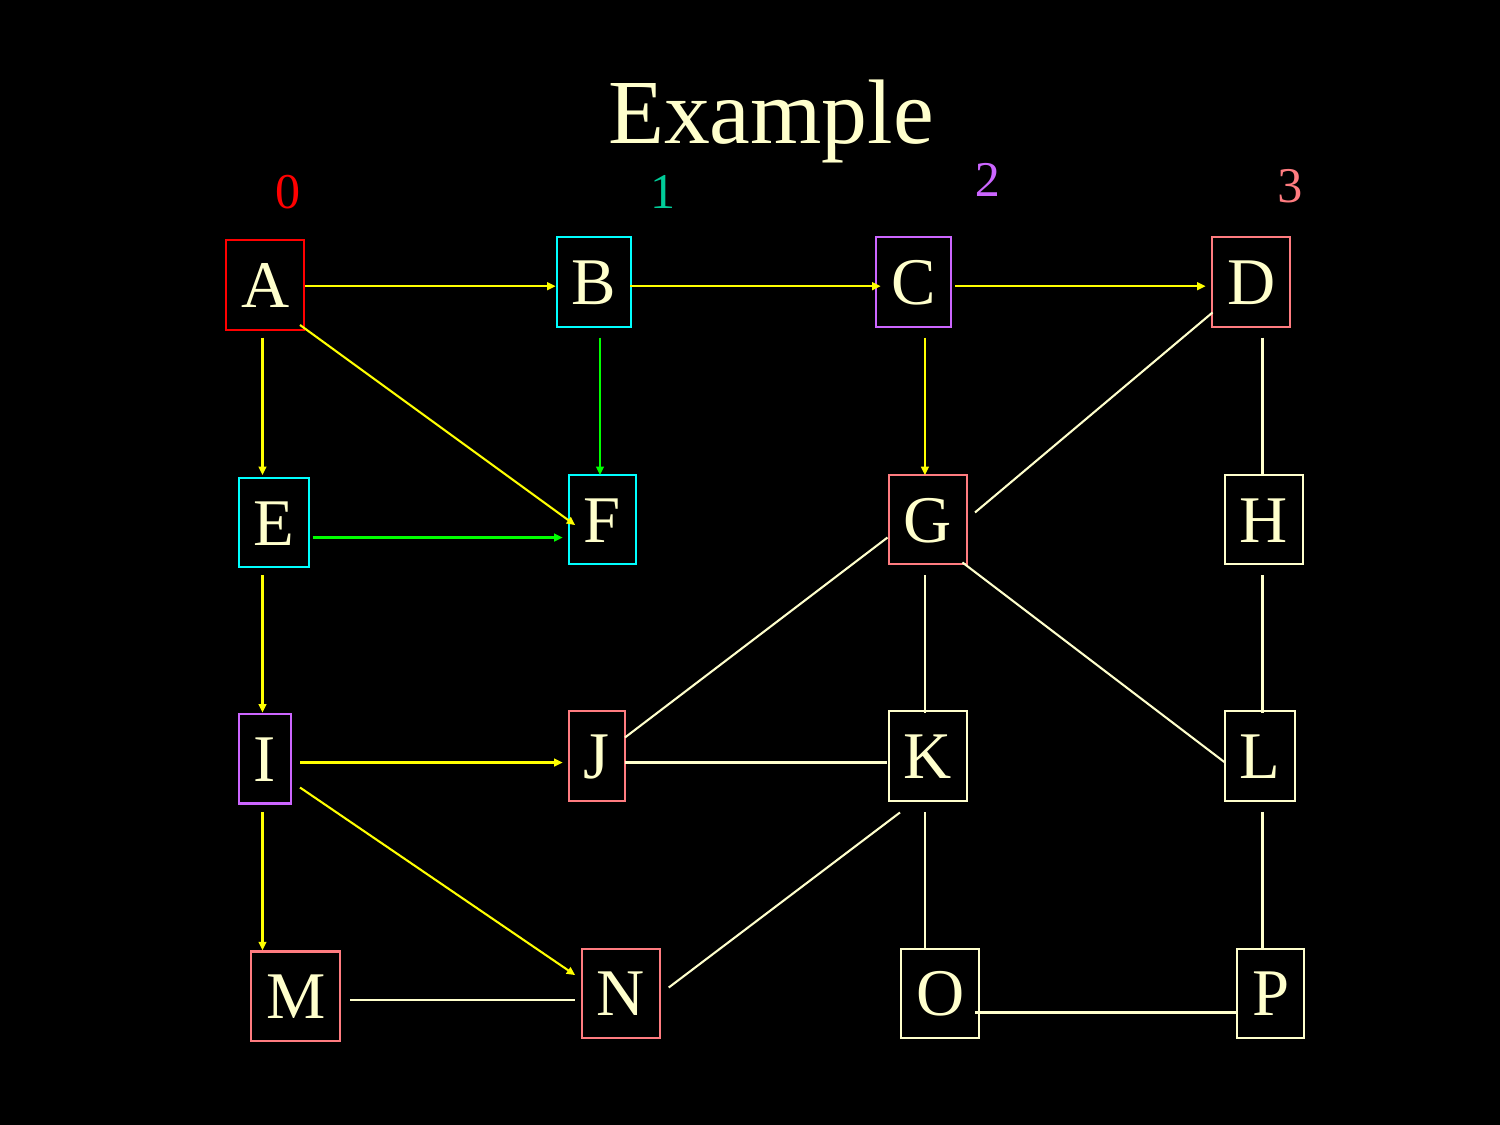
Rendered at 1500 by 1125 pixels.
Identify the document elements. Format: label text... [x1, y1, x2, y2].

text_box P [1237, 948, 1305, 1039]
text_box M [251, 951, 341, 1042]
text_box H [1224, 474, 1303, 565]
title Example [42, 37, 1500, 188]
text_box 0 [260, 156, 315, 228]
text_box B [556, 237, 632, 327]
text_box N [581, 948, 660, 1039]
text_box G [888, 474, 967, 565]
text_box 1 [635, 156, 690, 228]
text_box I [238, 713, 291, 804]
text_box 2 [960, 144, 1015, 215]
text_box D [1212, 237, 1291, 327]
text_box L [1224, 711, 1296, 801]
text_box F [569, 474, 636, 565]
text_box J [569, 711, 625, 801]
text_box E [238, 477, 310, 568]
text_box O [901, 948, 980, 1039]
text_box A [226, 240, 305, 330]
text_box C [876, 237, 951, 327]
text_box K [888, 711, 967, 801]
text_box 3 [1262, 149, 1318, 221]
